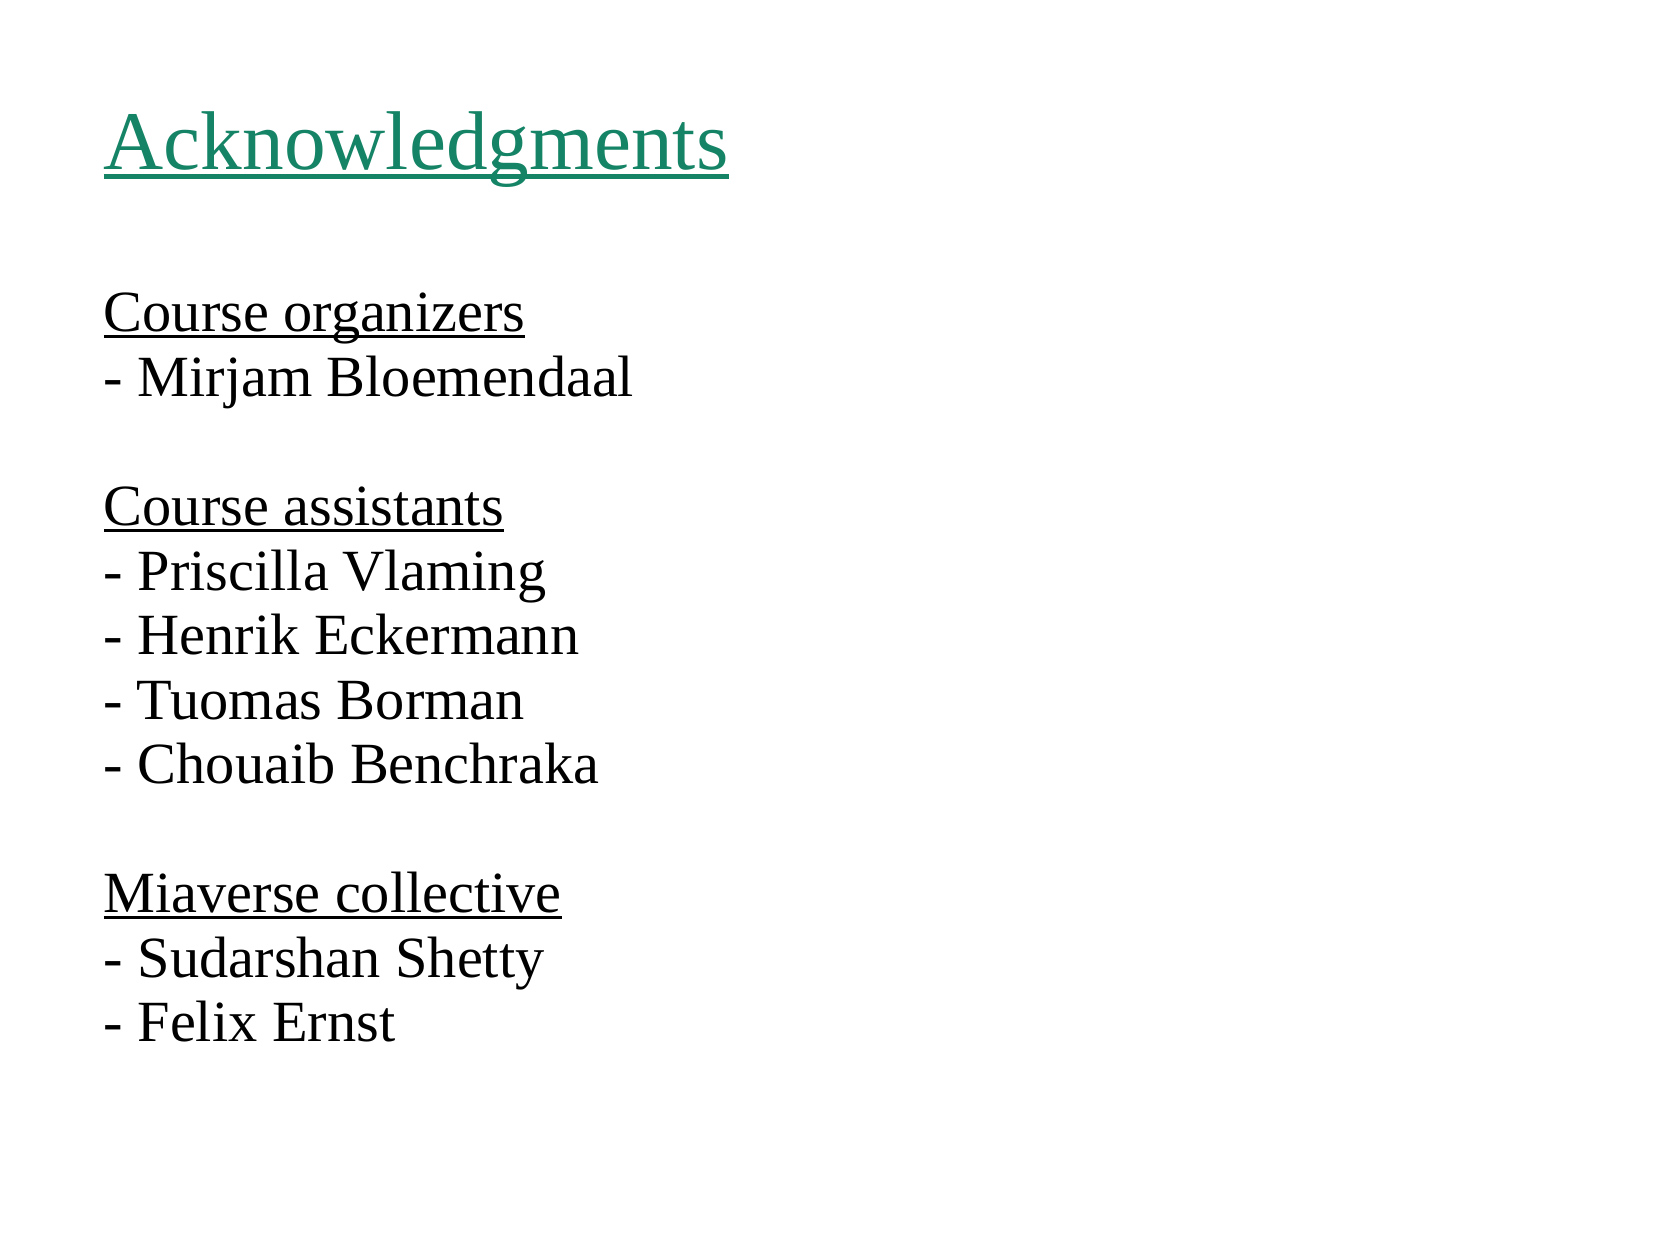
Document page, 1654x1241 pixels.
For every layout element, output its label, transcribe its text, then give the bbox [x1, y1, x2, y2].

list Acknowledgments Course organizers - Mirjam Bloemendaal Course assistants - Priscilla Vlaming - Henrik Eckermann - Tuomas Borman - Chouaib Benchraka Miaverse collective - Sudarshan Shetty - Felix Ernst [103, 95, 1593, 1126]
